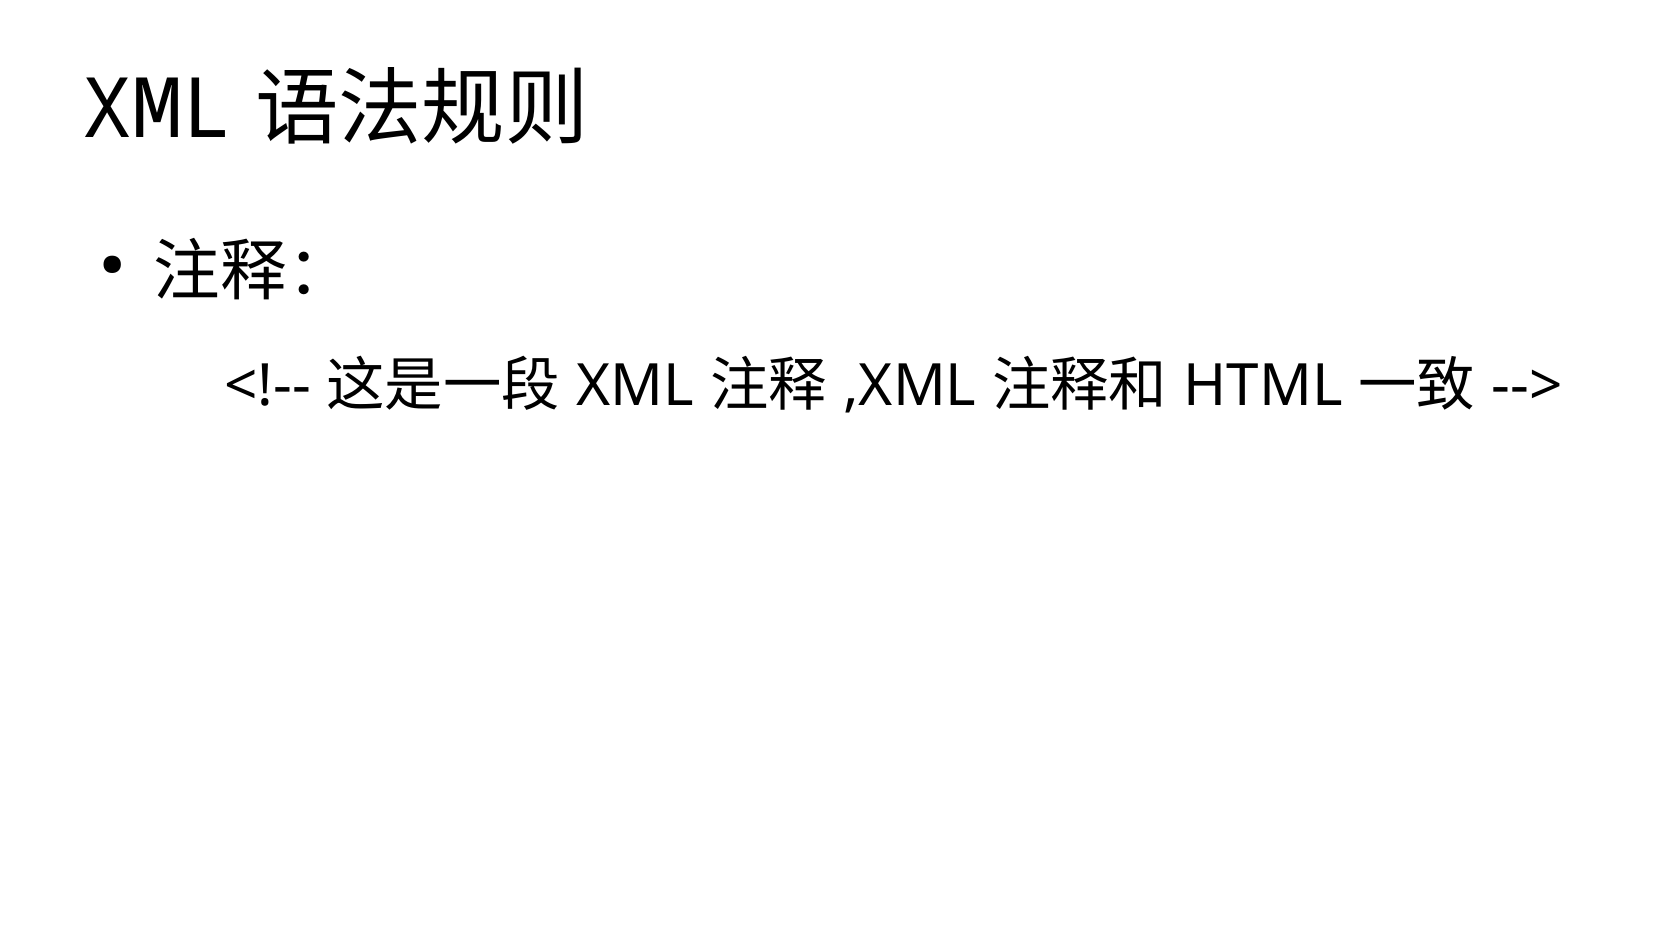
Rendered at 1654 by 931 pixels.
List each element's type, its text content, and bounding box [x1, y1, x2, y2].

title XML语法规则 [82, 37, 1571, 166]
list 注释： <!--这是一段XML注释,XML注释和HTML一致--> [82, 217, 1571, 758]
